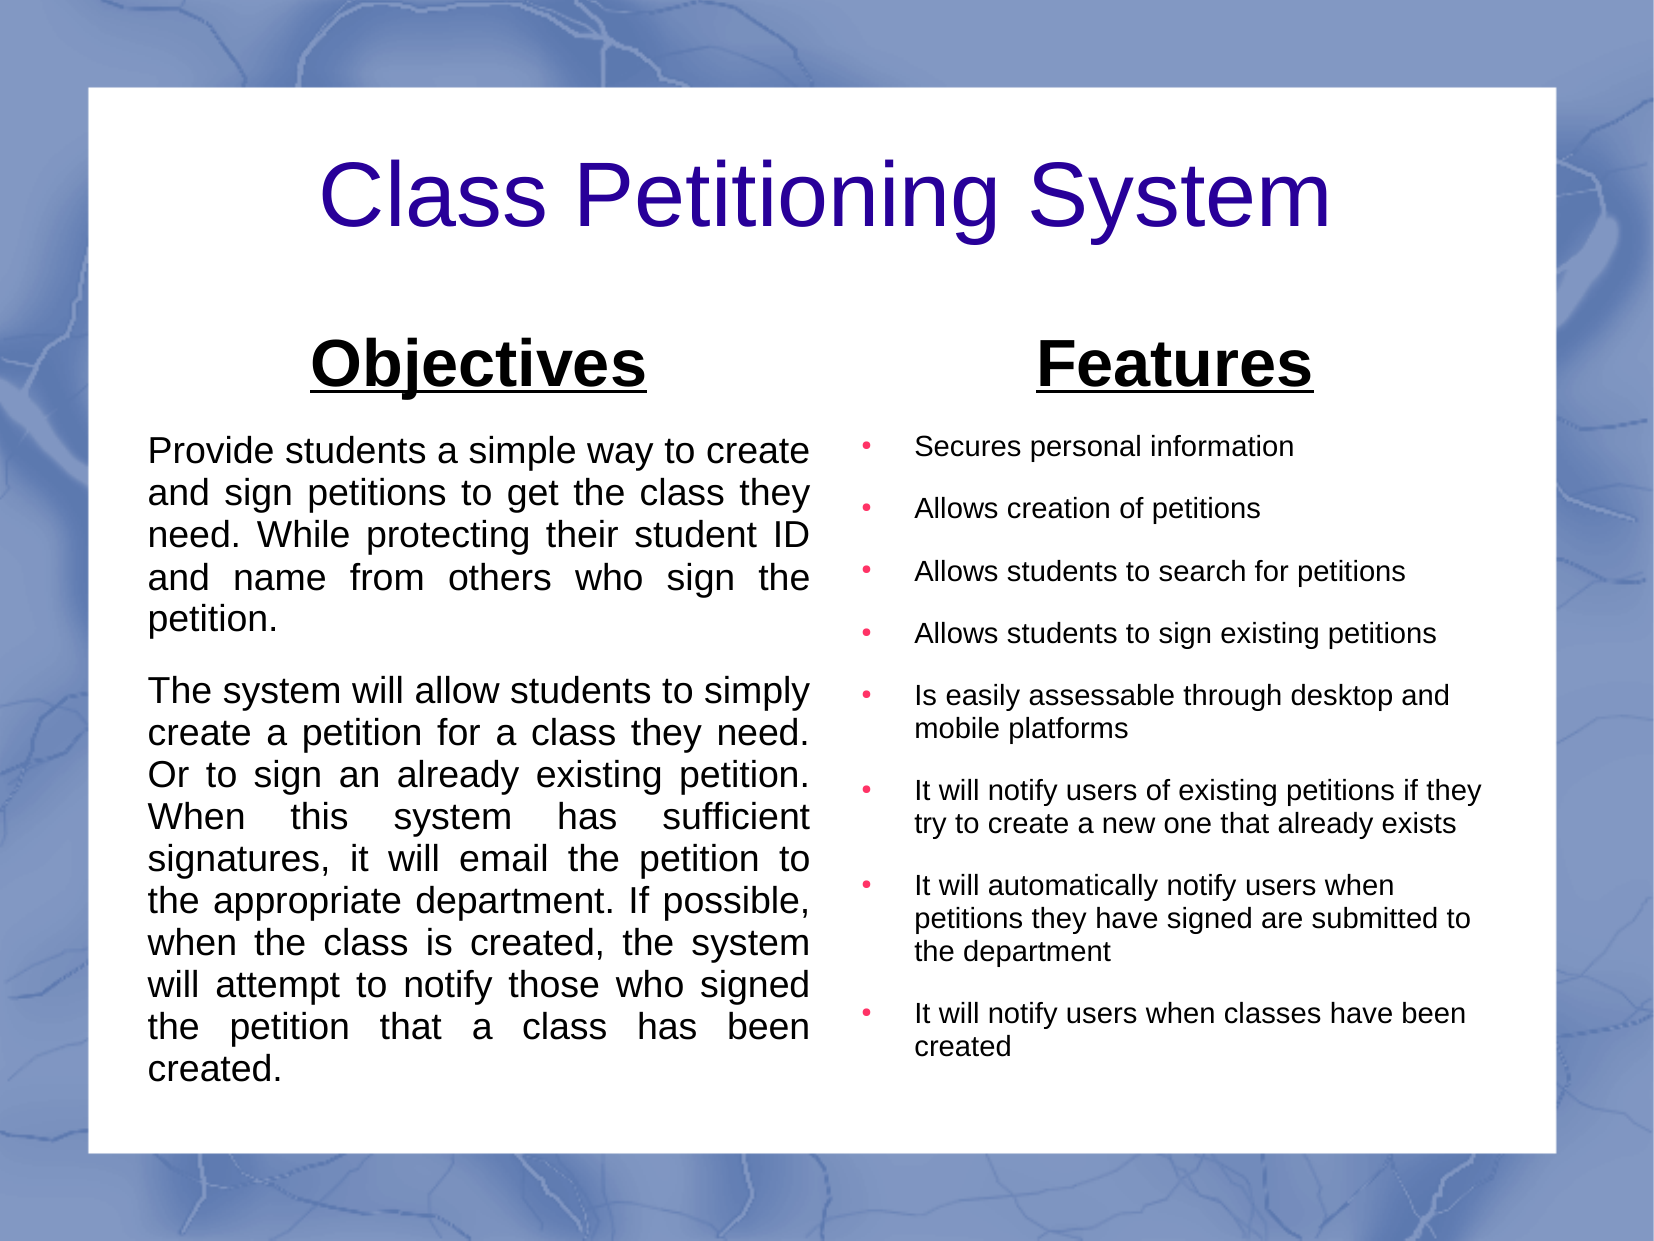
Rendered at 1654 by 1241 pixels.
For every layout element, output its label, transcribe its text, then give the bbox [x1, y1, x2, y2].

list Objectives Provide students a simple way to create and sign petitions to get the class they need. While protecting their student ID and name from others who sign the petition. The system will allow students to simply create a petition for a class they need. Or to sign an already existing petition. When this system has sufficient signatures, it will email the petition to the appropriate department. If possible, when the class is created, the system will attempt to notify those who signed the petition that a class has been created. [147, 325, 811, 1091]
picture [0, 0, 1654, 1241]
list Features Secures personal information Allows creation of petitions Allows students to search for petitions Allows students to sign existing petitions Is easily assessable through desktop and mobile platforms It will notify users of existing petitions if they try to create a new one that already exists It will automatically notify users when petitions they have signed are submitted to the department It will notify users when classes have been created [843, 325, 1507, 1063]
title Class Petitioning System [118, 90, 1536, 298]
